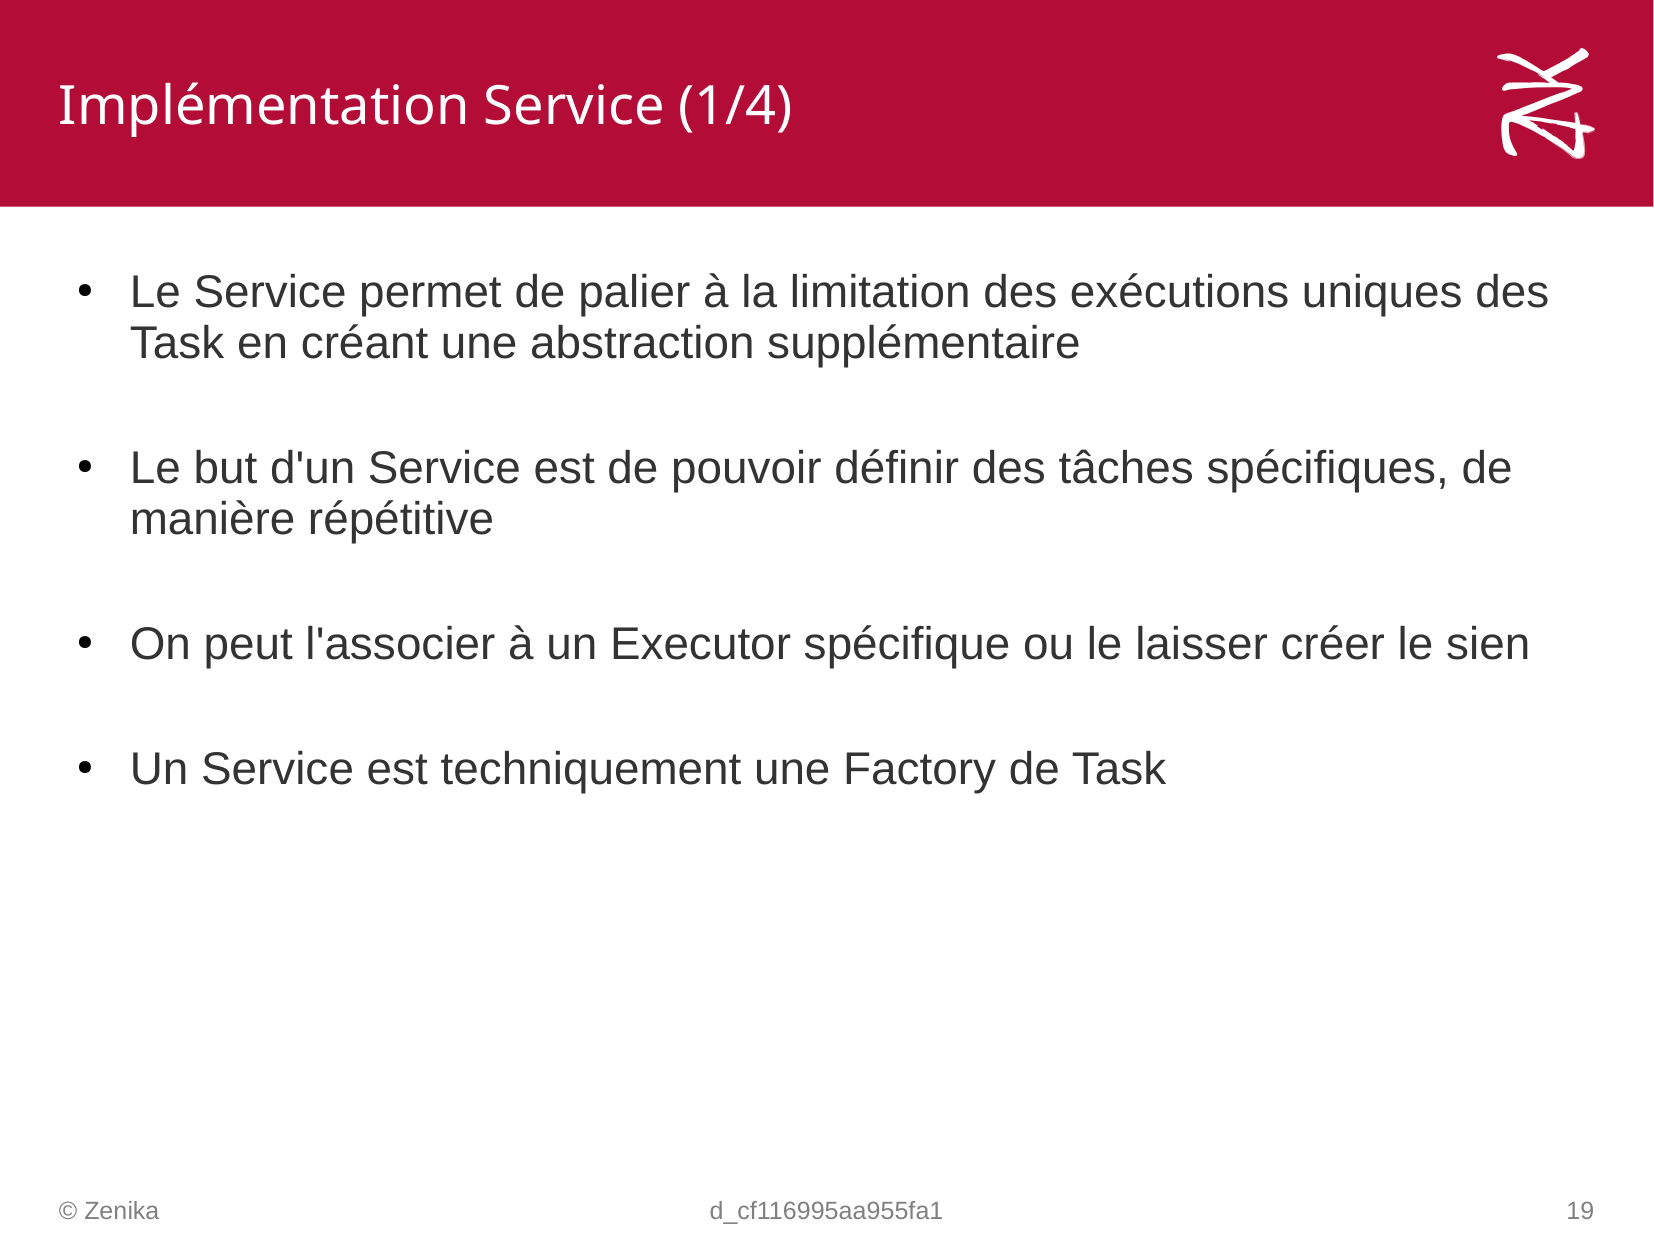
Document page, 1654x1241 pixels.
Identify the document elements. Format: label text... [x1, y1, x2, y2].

title Implémentation Service (1/4) [59, 29, 1595, 178]
list Le Service permet de palier à la limitation des exécutions uniques des Task en créant une abstraction supplémentaire Le but d'un Service est de pouvoir définir des tâches spécifiques, de manière répétitive On peut l'associer à un Executor spécifique ou le laisser créer le sien Un Service est techniquement une Factory de Task [59, 265, 1595, 1182]
